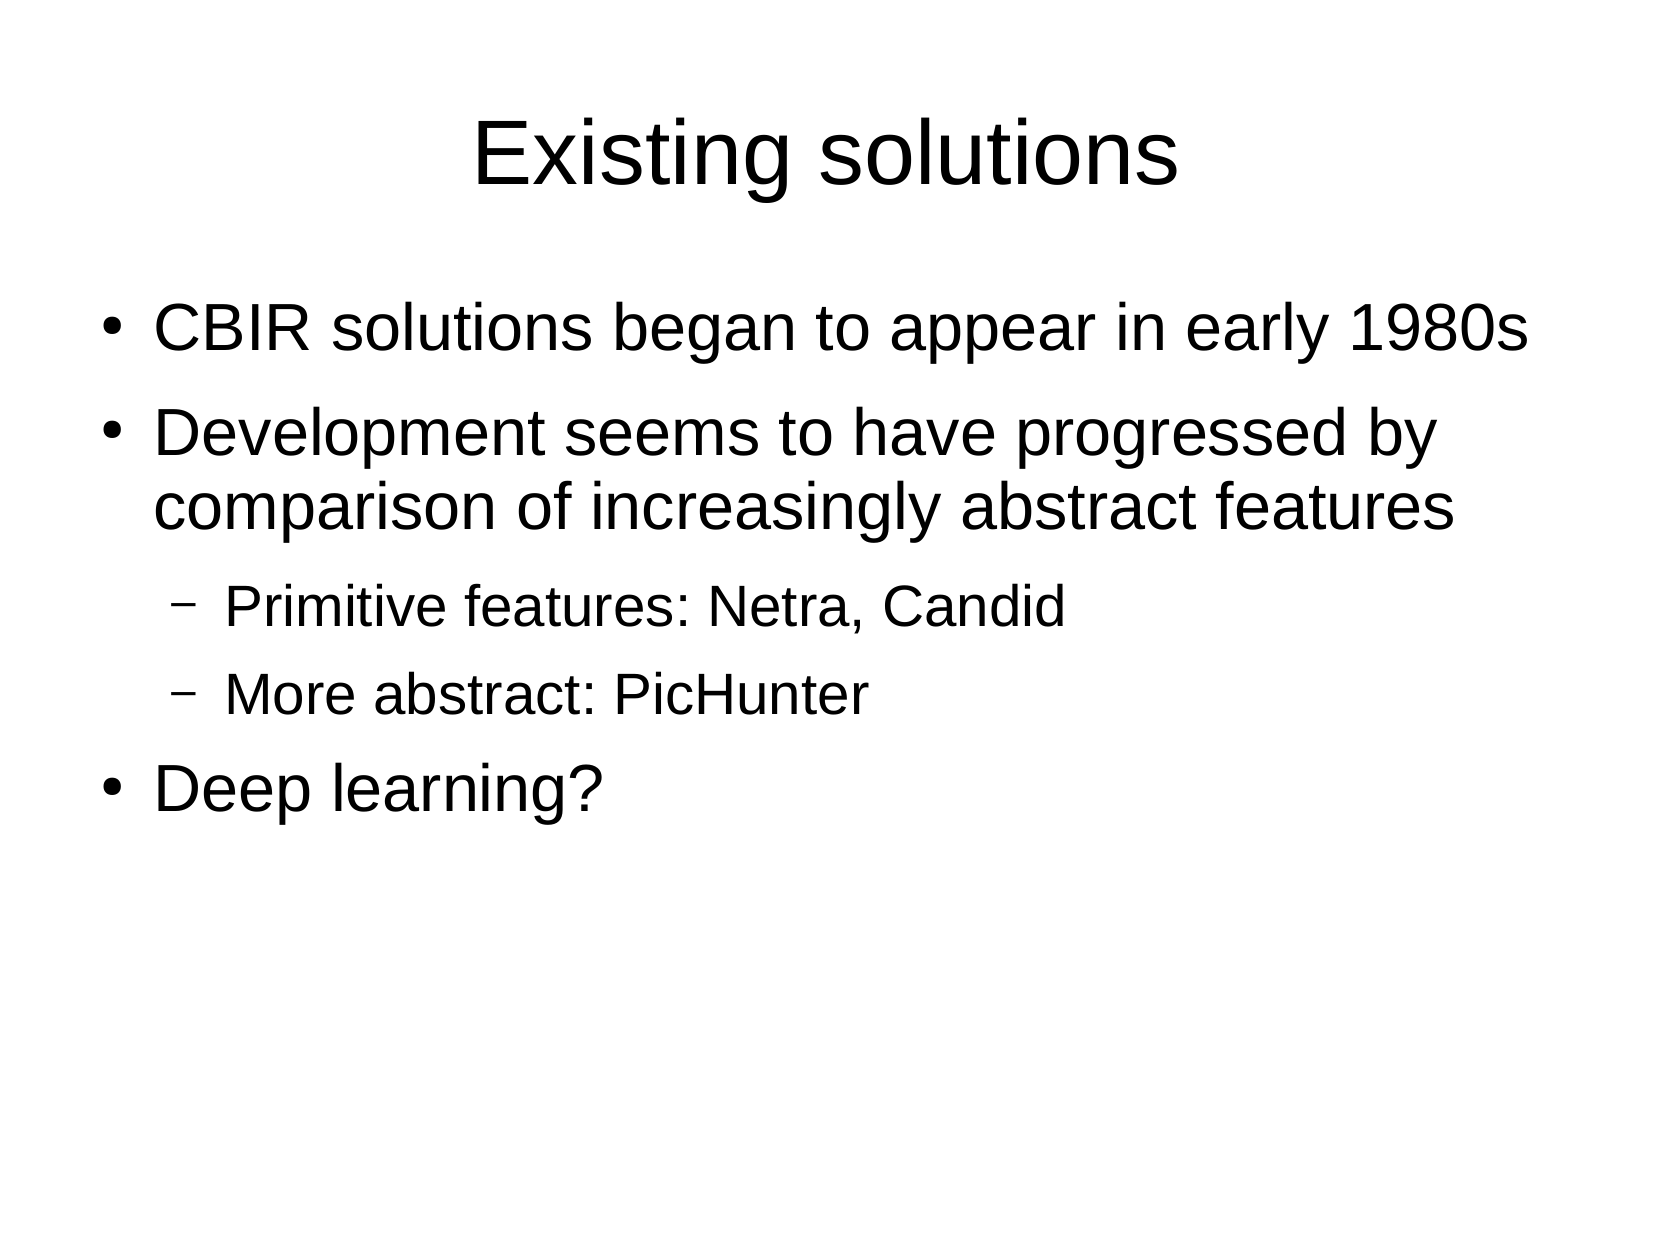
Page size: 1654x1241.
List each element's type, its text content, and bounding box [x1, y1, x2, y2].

list CBIR solutions began to appear in early 1980s Development seems to have progressed by comparison of increasingly abstract features Primitive features: Netra, Candid More abstract: PicHunter Deep learning? [82, 290, 1571, 1109]
title Existing solutions [82, 49, 1571, 257]
